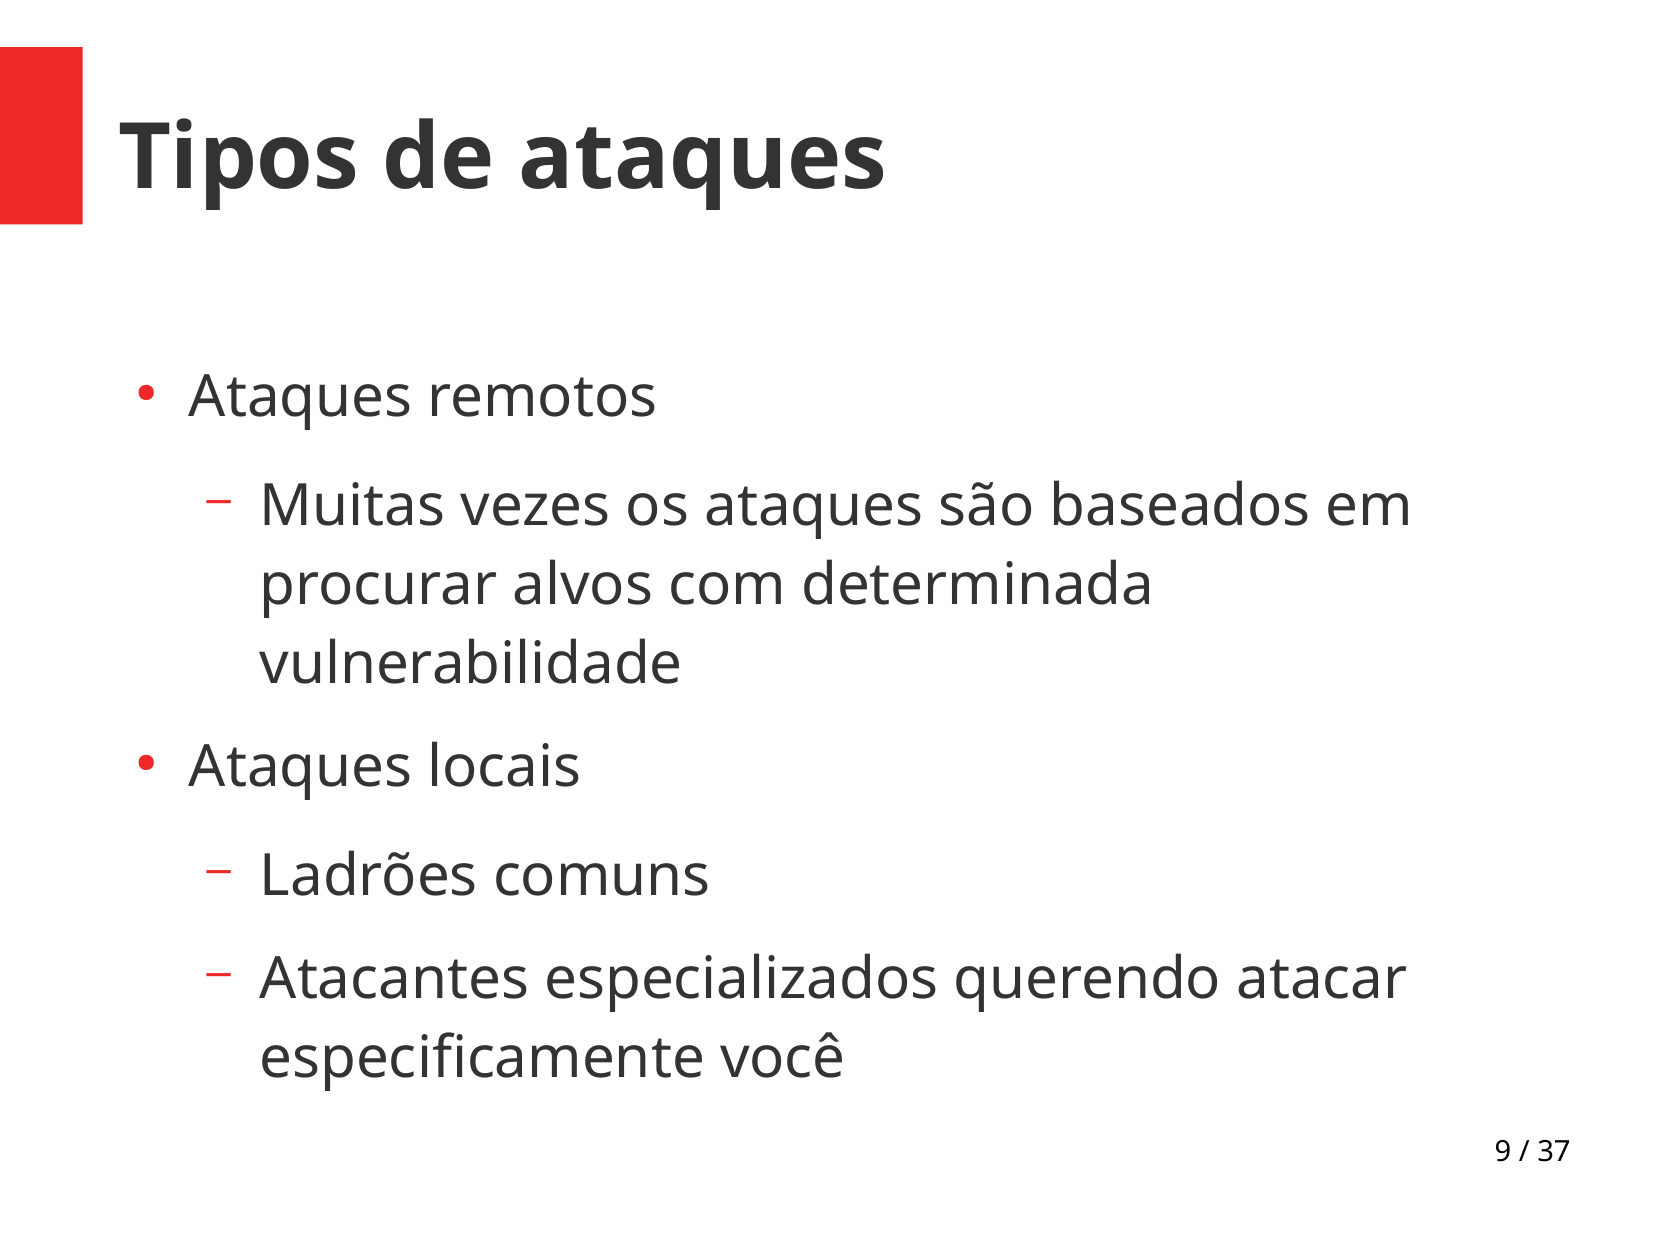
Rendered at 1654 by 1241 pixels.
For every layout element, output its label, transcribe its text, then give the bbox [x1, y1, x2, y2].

list Ataques remotos Muitas vezes os ataques são baseados em procurar alvos com determinada vulnerabilidade Ataques locais Ladrões comuns Atacantes especializados querendo atacar especificamente você [118, 354, 1536, 1074]
title Tipos de ataques [118, 49, 1571, 257]
